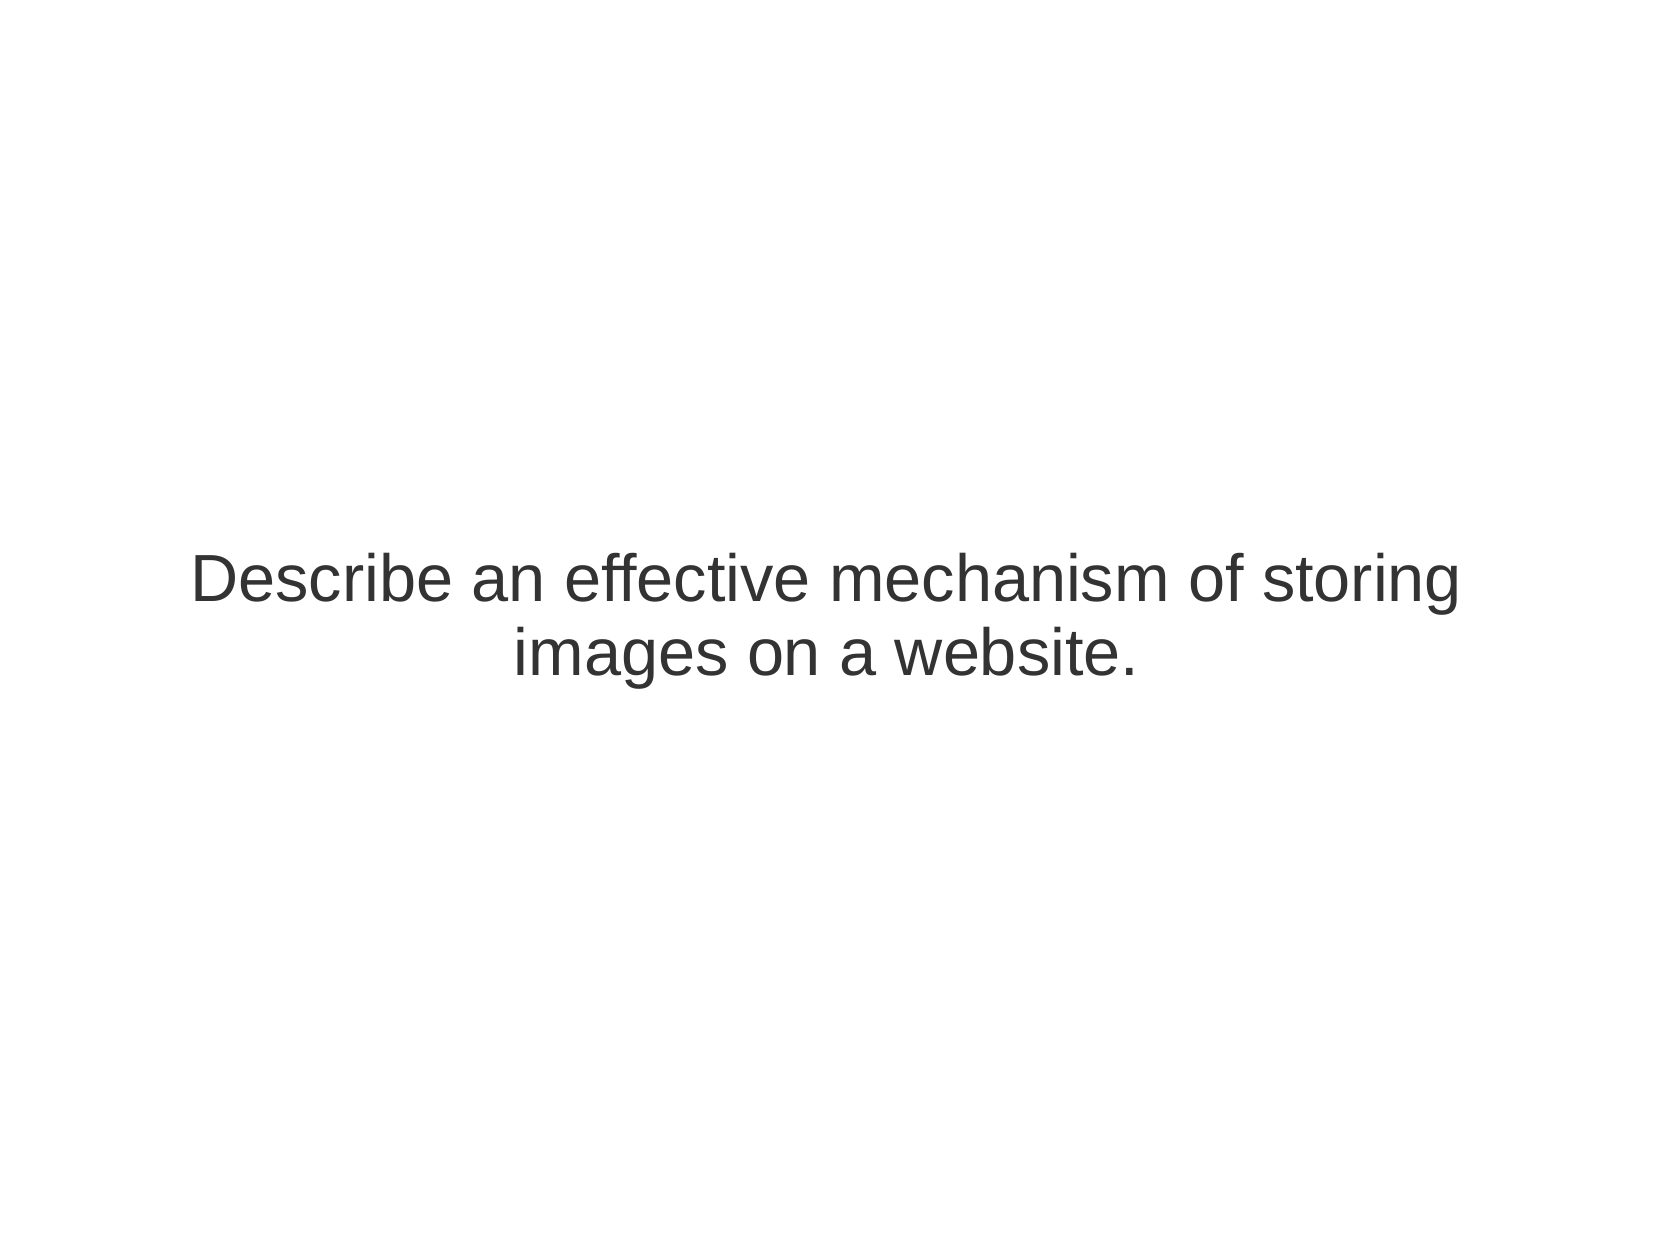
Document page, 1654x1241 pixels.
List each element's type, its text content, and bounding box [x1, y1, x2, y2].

subtitle Describe an effective mechanism of storing images on a website. [82, 49, 1571, 1182]
